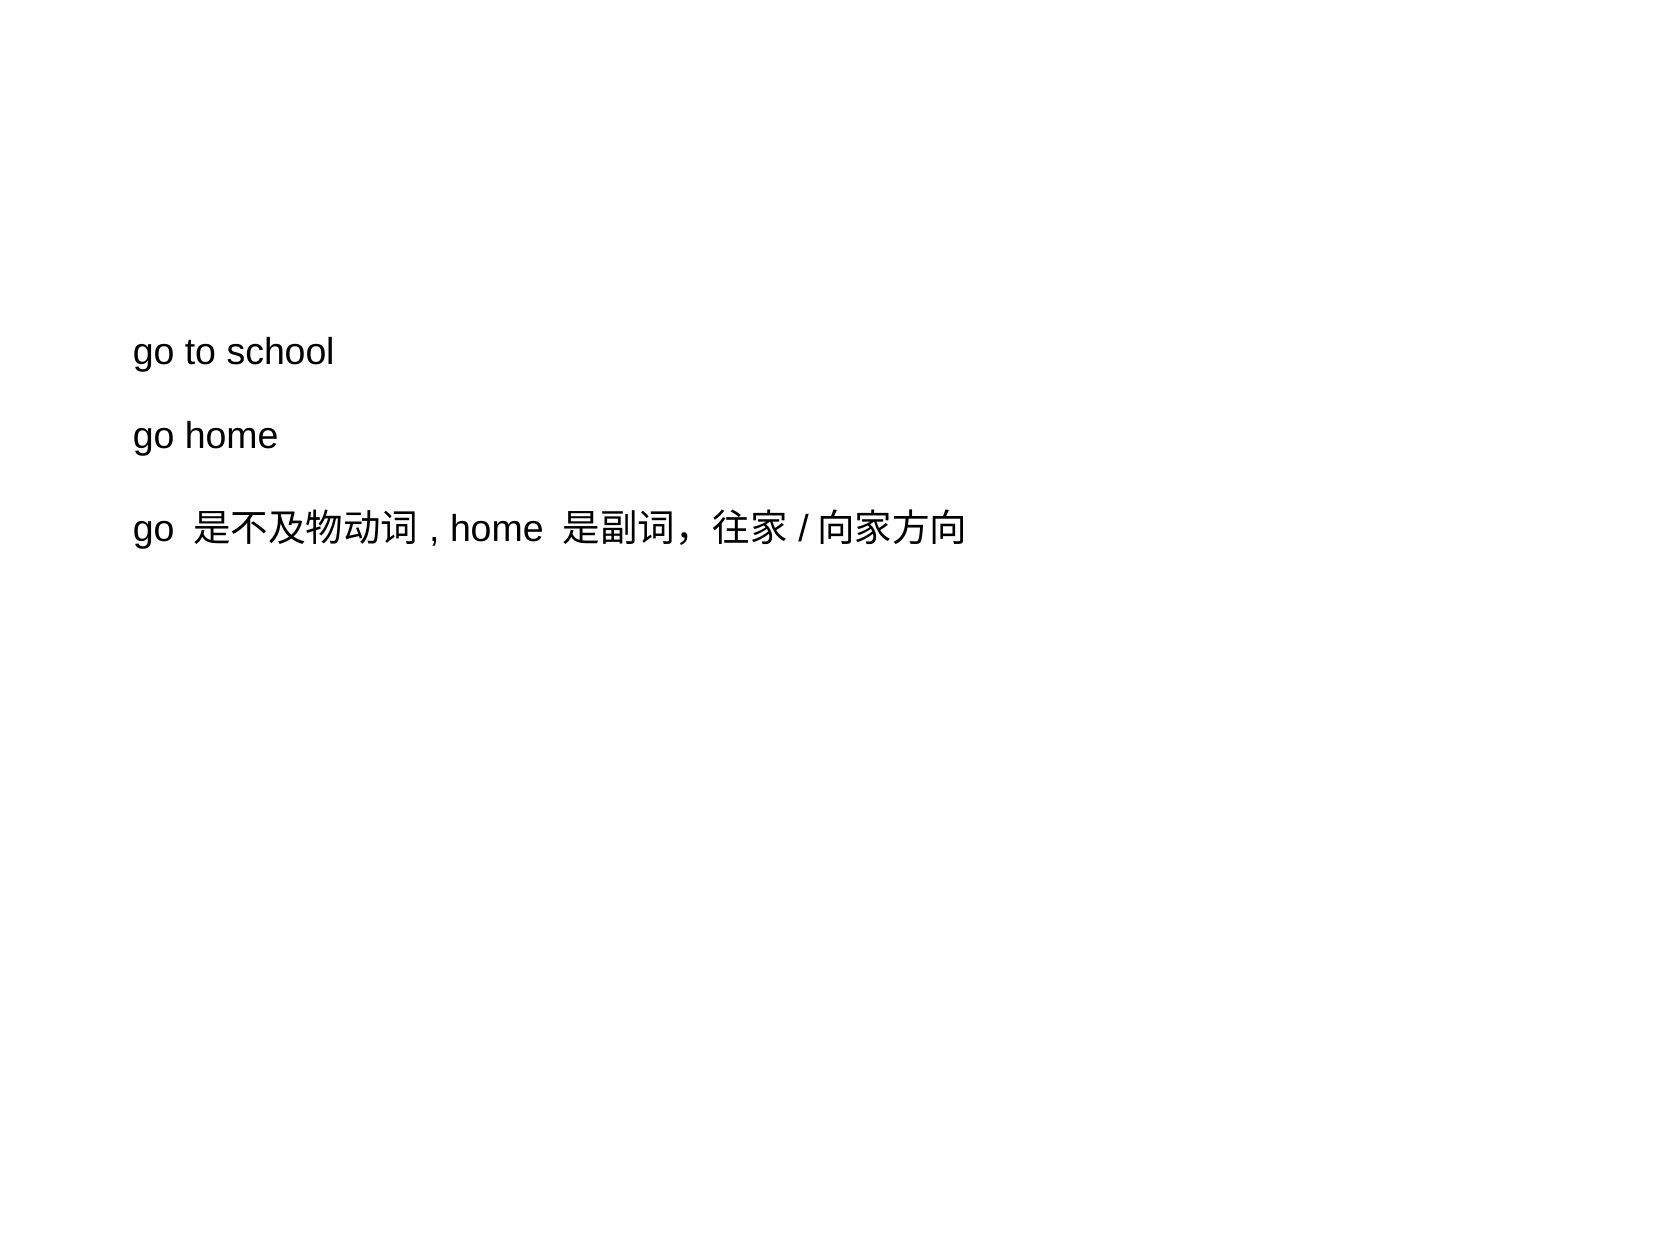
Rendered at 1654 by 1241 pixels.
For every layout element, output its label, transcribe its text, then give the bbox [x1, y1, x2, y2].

text_box go to school go home go 是不及物动词, home 是副词，往家/向家方向 [118, 322, 1123, 590]
